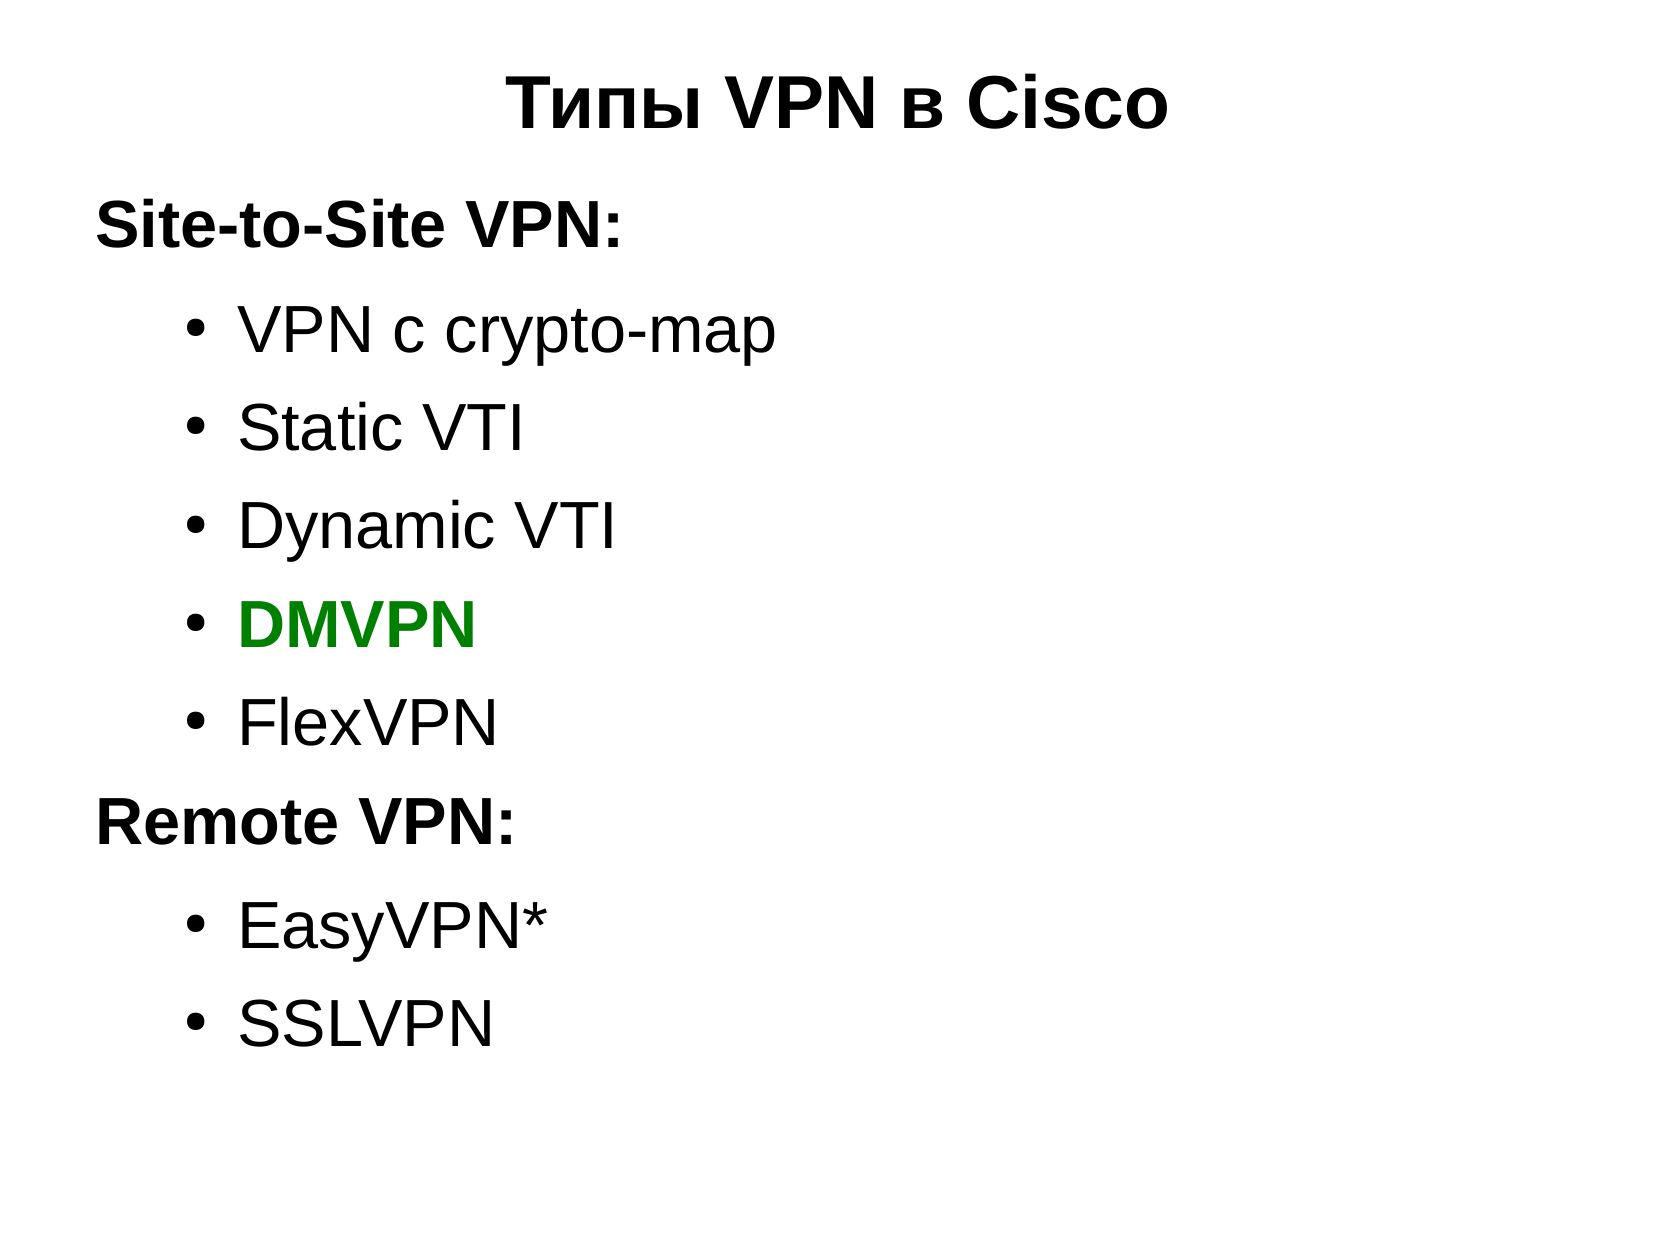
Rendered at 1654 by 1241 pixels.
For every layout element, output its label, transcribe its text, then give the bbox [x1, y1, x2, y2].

list Site-to-Site VPN: VPN с crypto-map Static VTI Dynamic VTI DMVPN FlexVPN Remote VPN: EasyVPN* SSLVPN [95, 187, 1538, 1208]
text_box Типы VPN в Cisco [64, 37, 1613, 151]
